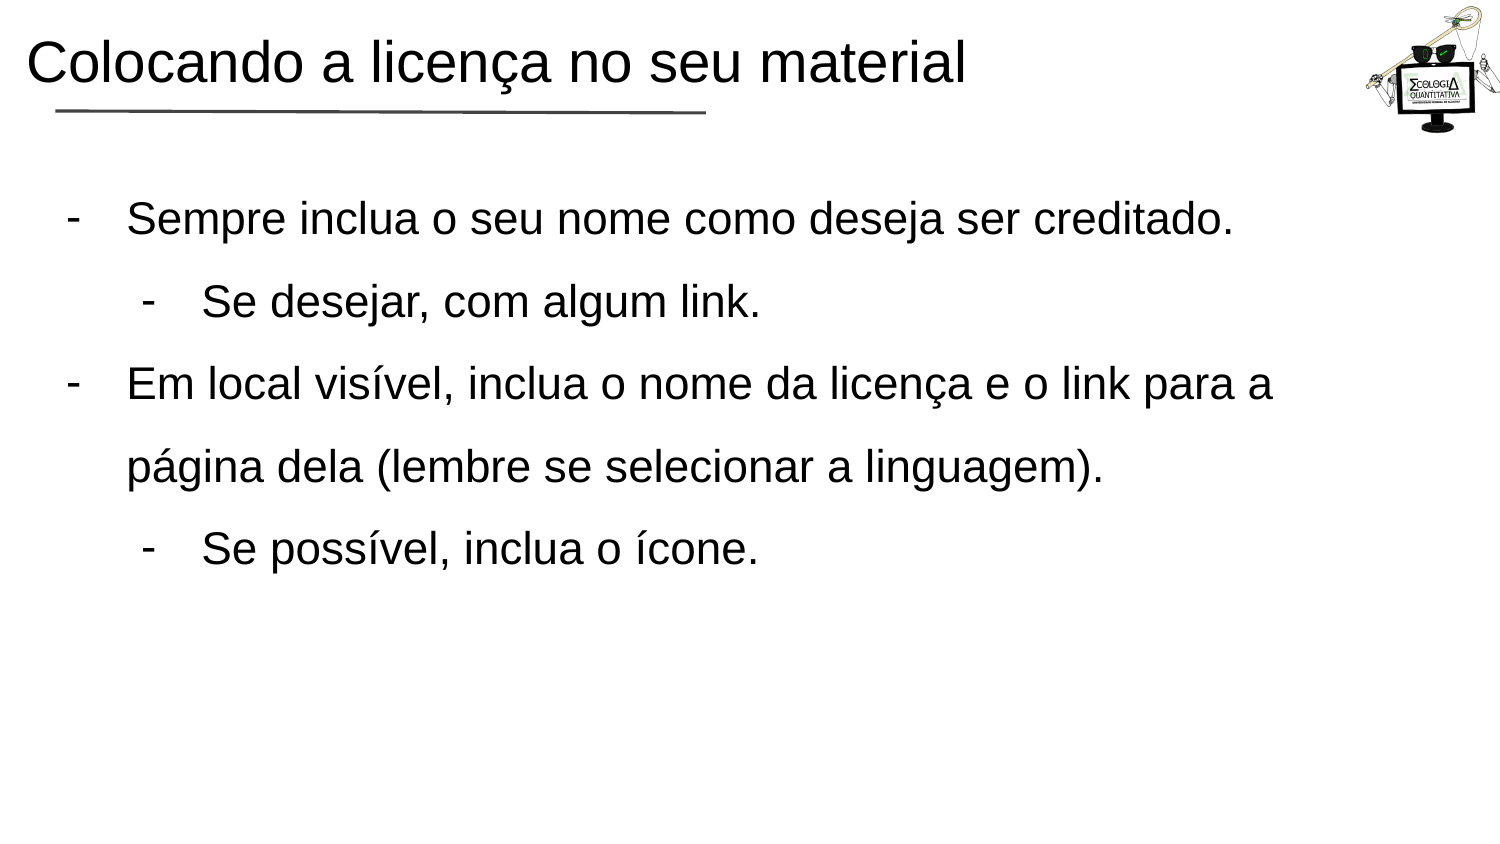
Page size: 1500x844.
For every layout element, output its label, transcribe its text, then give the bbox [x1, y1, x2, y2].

picture [1365, 3, 1500, 135]
text_box Sempre inclua o seu nome como deseja ser creditado. Se desejar, com algum link. Em local visível, inclua o nome da licença e o link para a página dela (lembre se selecionar a linguagem). Se possível, inclua o ícone. [36, 146, 1412, 801]
text_box Colocando a licença no seu material [11, 9, 1210, 117]
